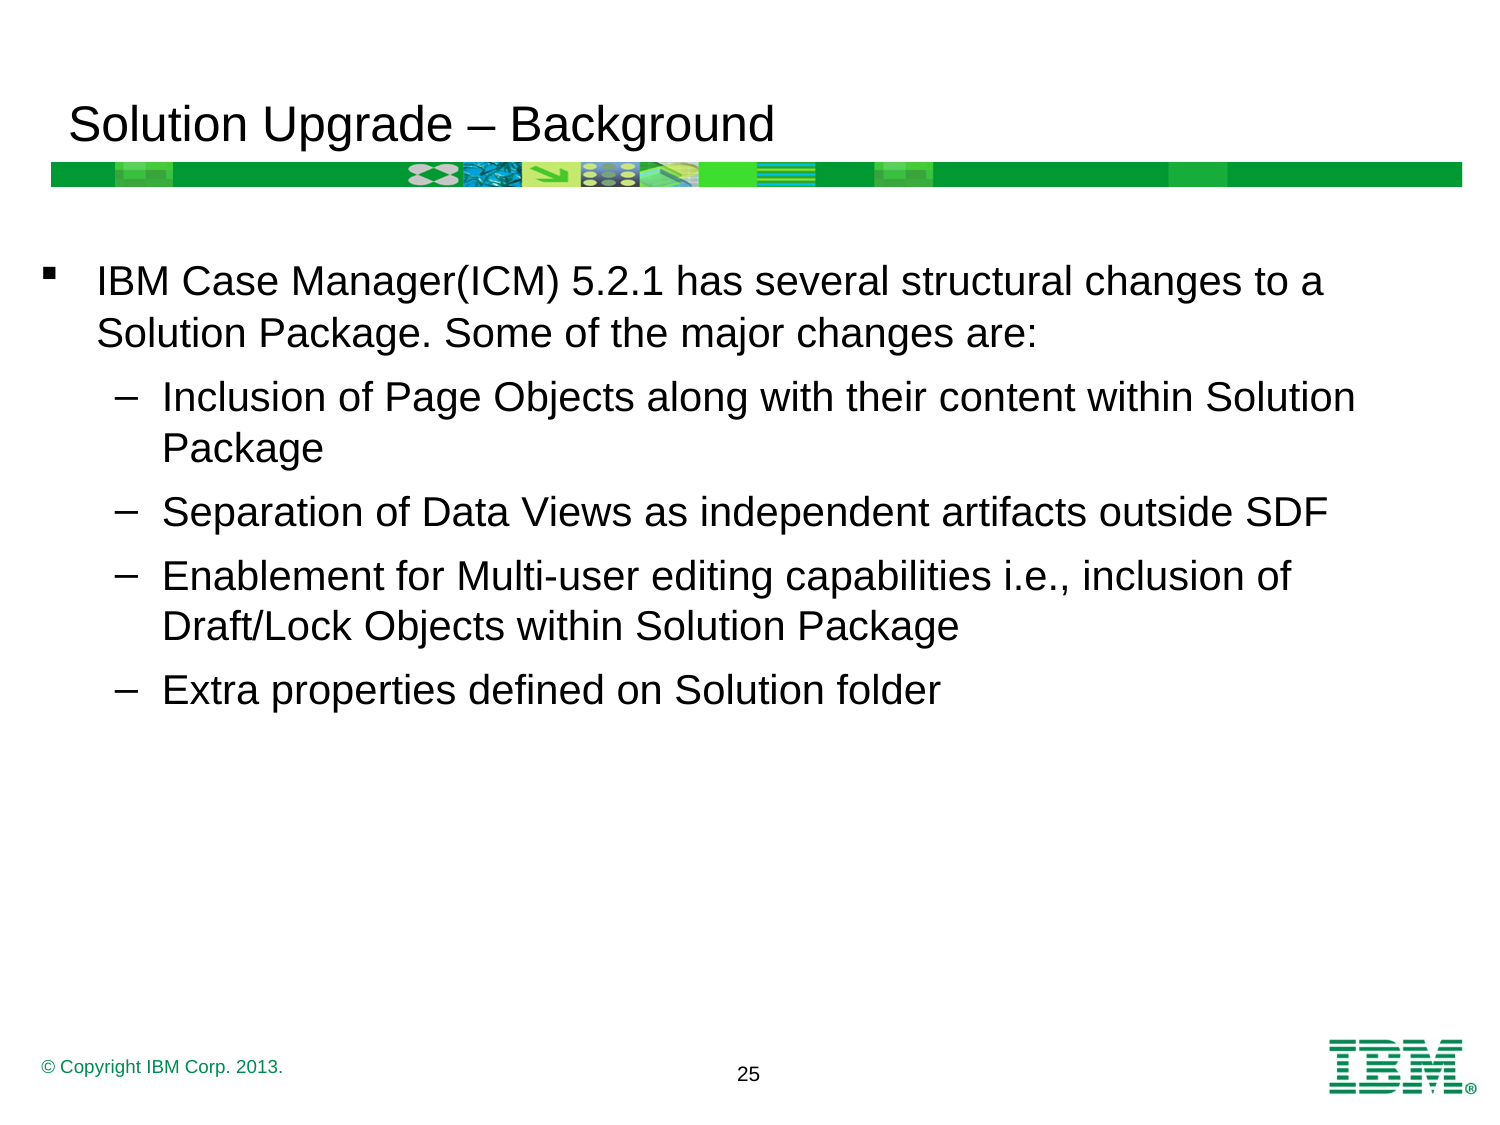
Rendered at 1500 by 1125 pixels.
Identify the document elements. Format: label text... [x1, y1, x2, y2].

picture [1327, 1037, 1479, 1096]
list IBM Case Manager(ICM) 5.2.1 has several structural changes to a Solution Package. Some of the major changes are: Inclusion of Page Objects along with their content within Solution Package Separation of Data Views as independent artifacts outside SDF Enablement for Multi-user editing capabilities i.e., inclusion of Draft/Lock Objects within Solution Package Extra properties defined on Solution folder [24, 243, 1463, 1038]
title Solution Upgrade – Background [53, 82, 1464, 160]
picture [50, 161, 1463, 189]
